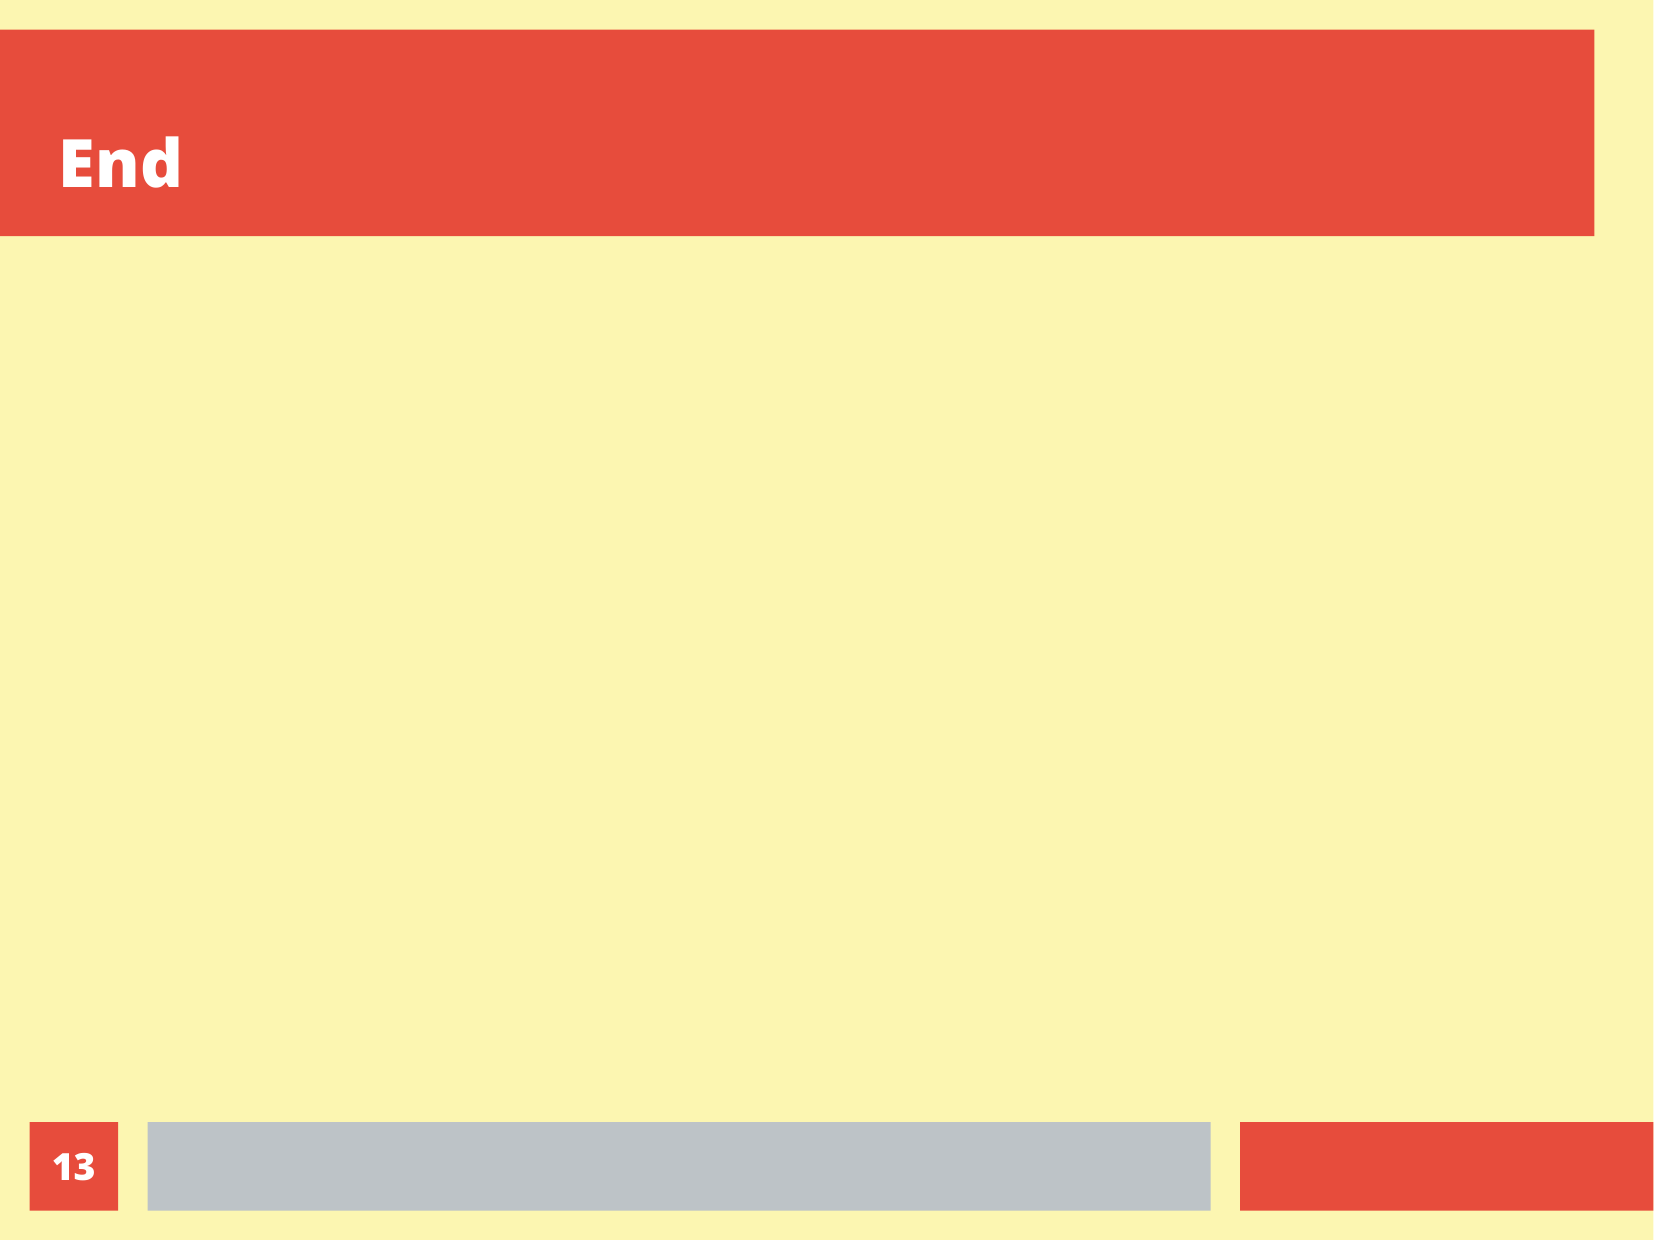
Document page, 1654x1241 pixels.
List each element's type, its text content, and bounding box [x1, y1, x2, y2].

title End [59, 59, 1595, 207]
